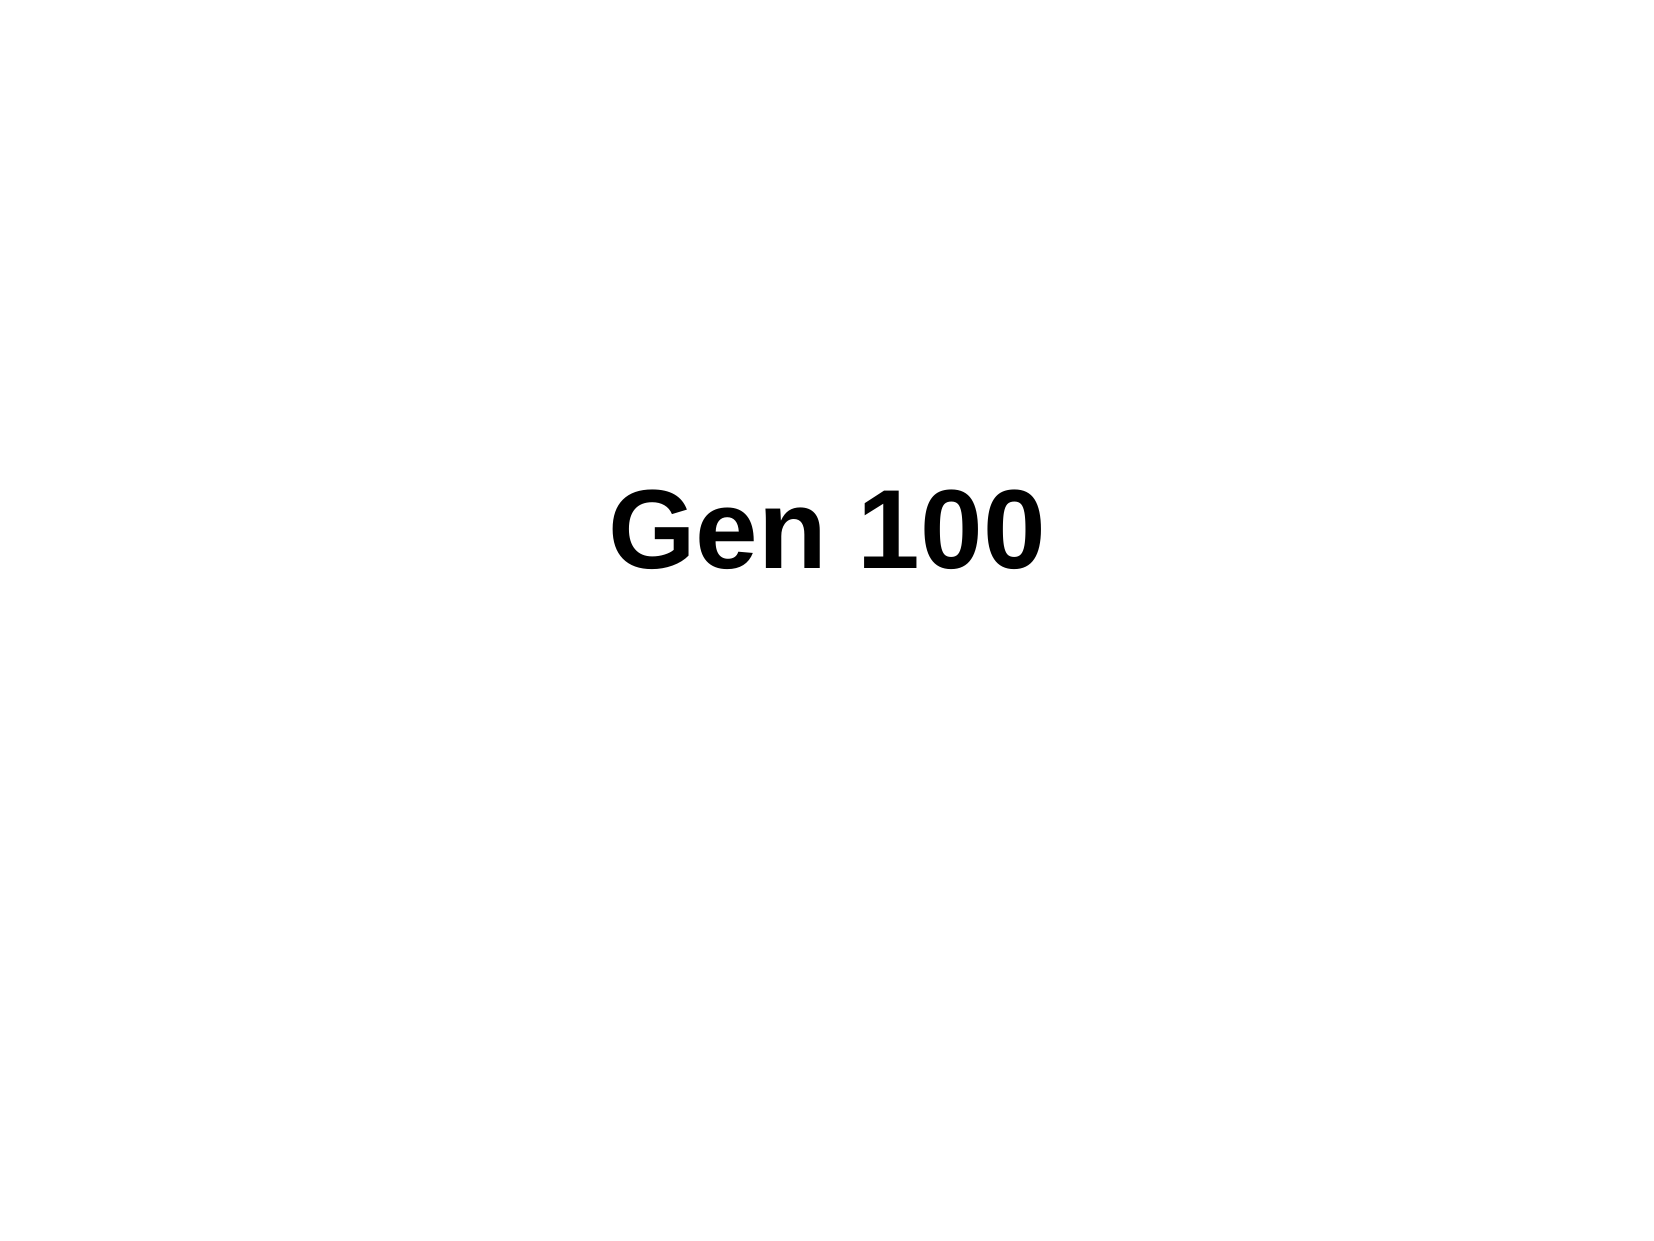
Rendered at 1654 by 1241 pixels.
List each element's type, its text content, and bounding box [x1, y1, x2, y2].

subtitle Gen 100 [82, 49, 1571, 1010]
